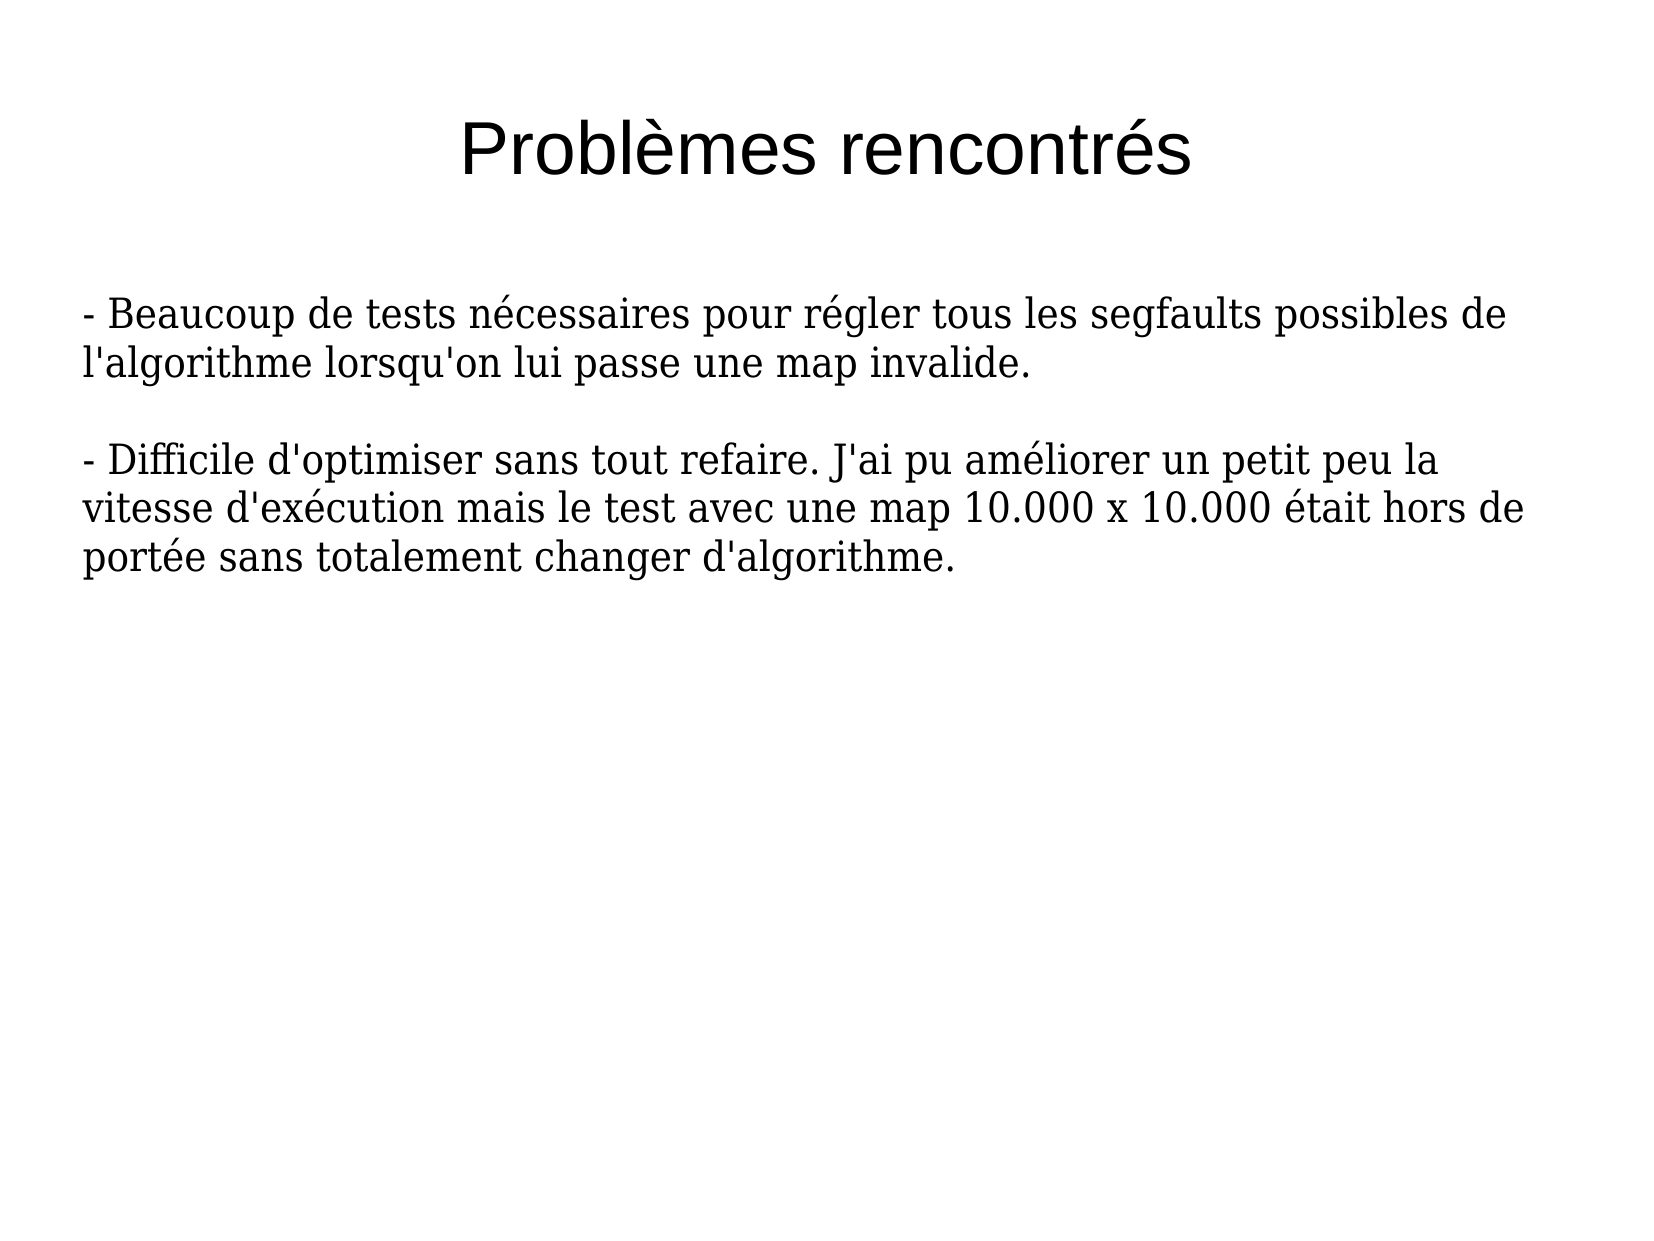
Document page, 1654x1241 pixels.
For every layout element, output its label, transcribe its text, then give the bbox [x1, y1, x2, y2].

title Problèmes rencontrés [82, 45, 1571, 253]
text_box - Beaucoup de tests nécessaires pour régler tous les segfaults possibles de l'algorithme lorsqu'on lui passe une map invalide. - Difficile d'optimiser sans tout refaire. J'ai pu améliorer un petit peu la vitesse d'exécution mais le test avec une map 10.000 x 10.000 était hors de portée sans totalement changer d'algorithme. [82, 290, 1571, 1010]
